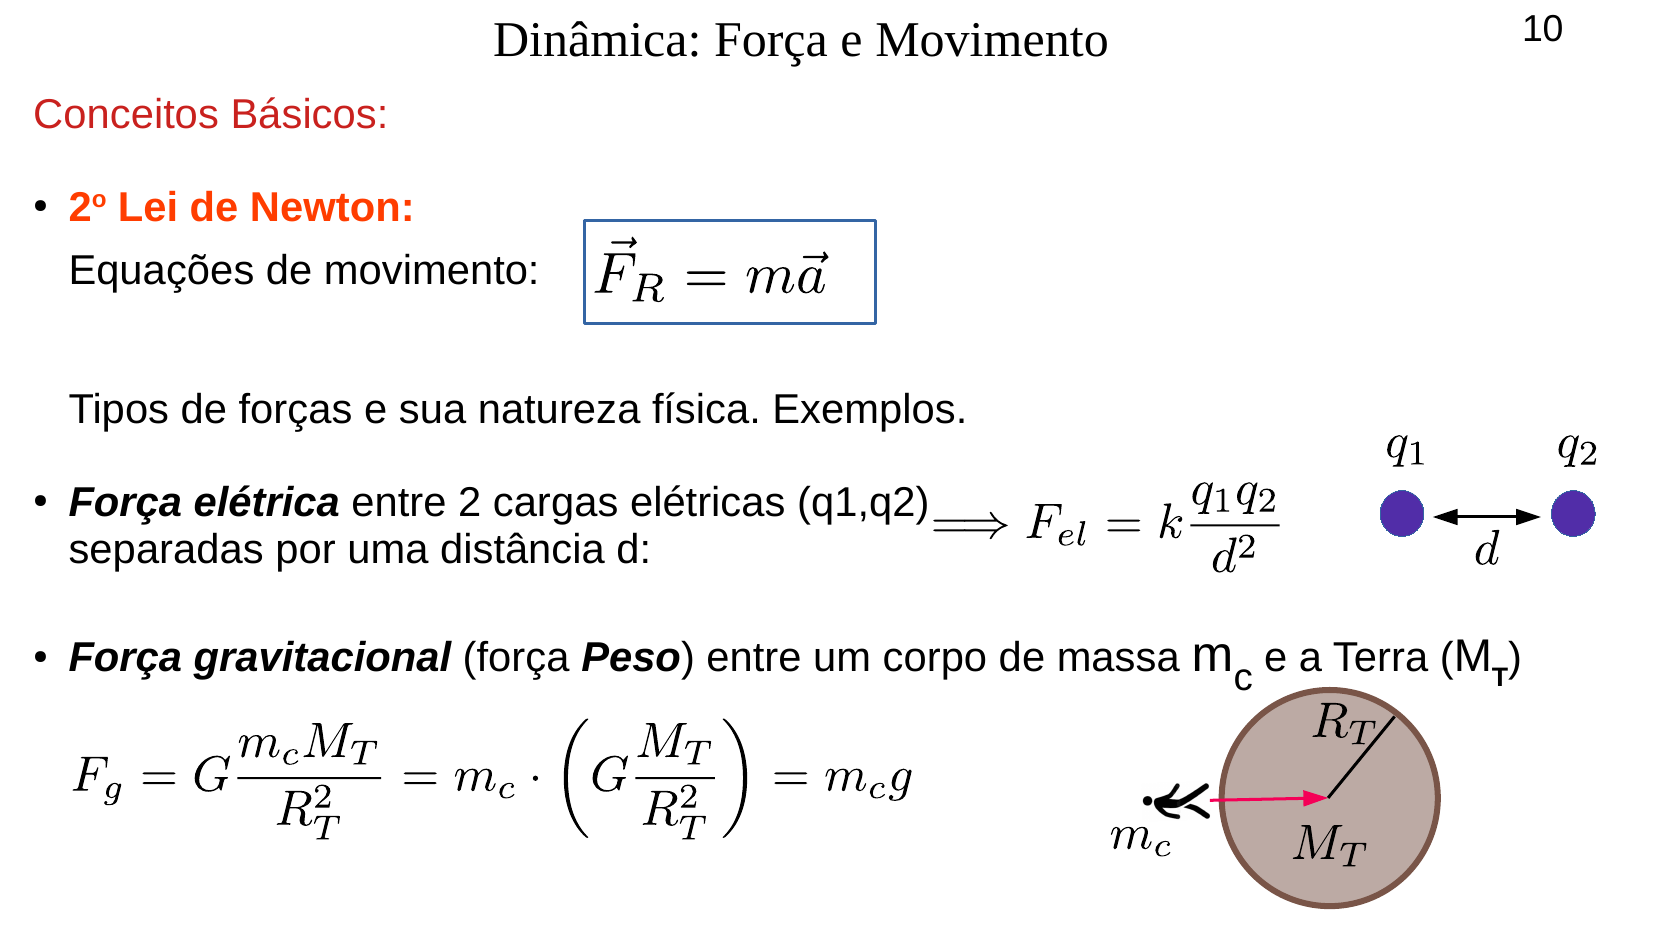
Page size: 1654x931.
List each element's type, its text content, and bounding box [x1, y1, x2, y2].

text_box Conceitos Básicos: 2o Lei de Newton: Equações de movimento: Tipos de forças e sua natureza física. Exemplos. Força elétrica entre 2 cargas elétricas (q1,q2) separadas por uma distância d: Força gravitacional (força Peso) entre um corpo de massa mc e a Terra (MT) [18, 83, 1555, 846]
picture [1473, 529, 1500, 565]
text_box Dinâmica: Força e Movimento [478, 0, 1149, 82]
picture [1107, 824, 1173, 859]
picture [1385, 435, 1424, 467]
picture [589, 234, 831, 305]
text_box 12 [1507, 0, 1654, 71]
text_box [1221, 690, 1438, 907]
picture [1308, 701, 1378, 747]
picture [70, 718, 912, 840]
picture [930, 482, 1280, 573]
picture [1290, 825, 1367, 867]
text_box [1551, 490, 1596, 537]
picture [1556, 435, 1597, 467]
text_box [1380, 490, 1424, 537]
picture [1141, 781, 1211, 822]
